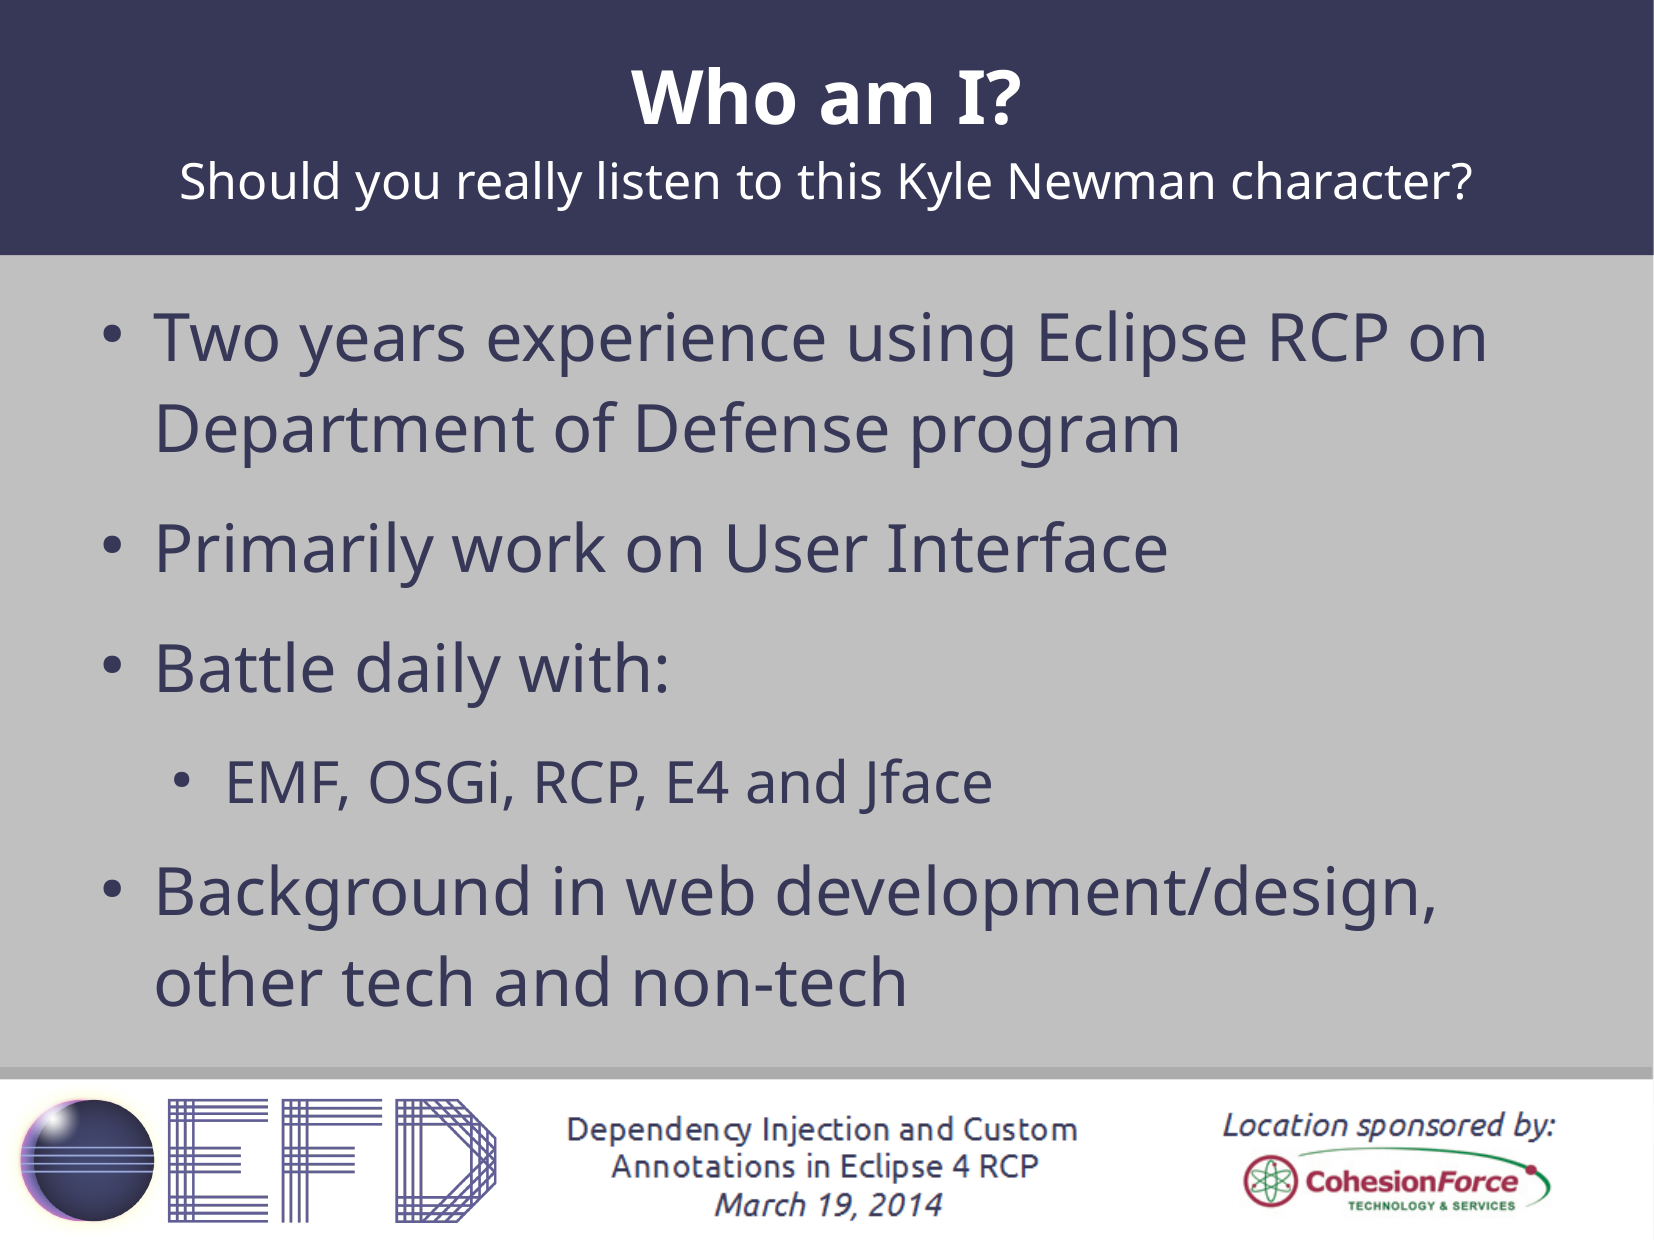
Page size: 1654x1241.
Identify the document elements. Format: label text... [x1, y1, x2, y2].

picture [549, 1109, 1105, 1241]
list Two years experience using Eclipse RCP on Department of Defense program Primarily work on User Interface Battle daily with: EMF, OSGi, RCP, E4 and Jface Background in web development/design, other tech and non-tech [82, 290, 1538, 1109]
picture [1110, 1104, 1654, 1241]
title Who am I? Should you really listen to this Kyle Newman character? [82, 25, 1571, 233]
picture [0, 1079, 497, 1241]
